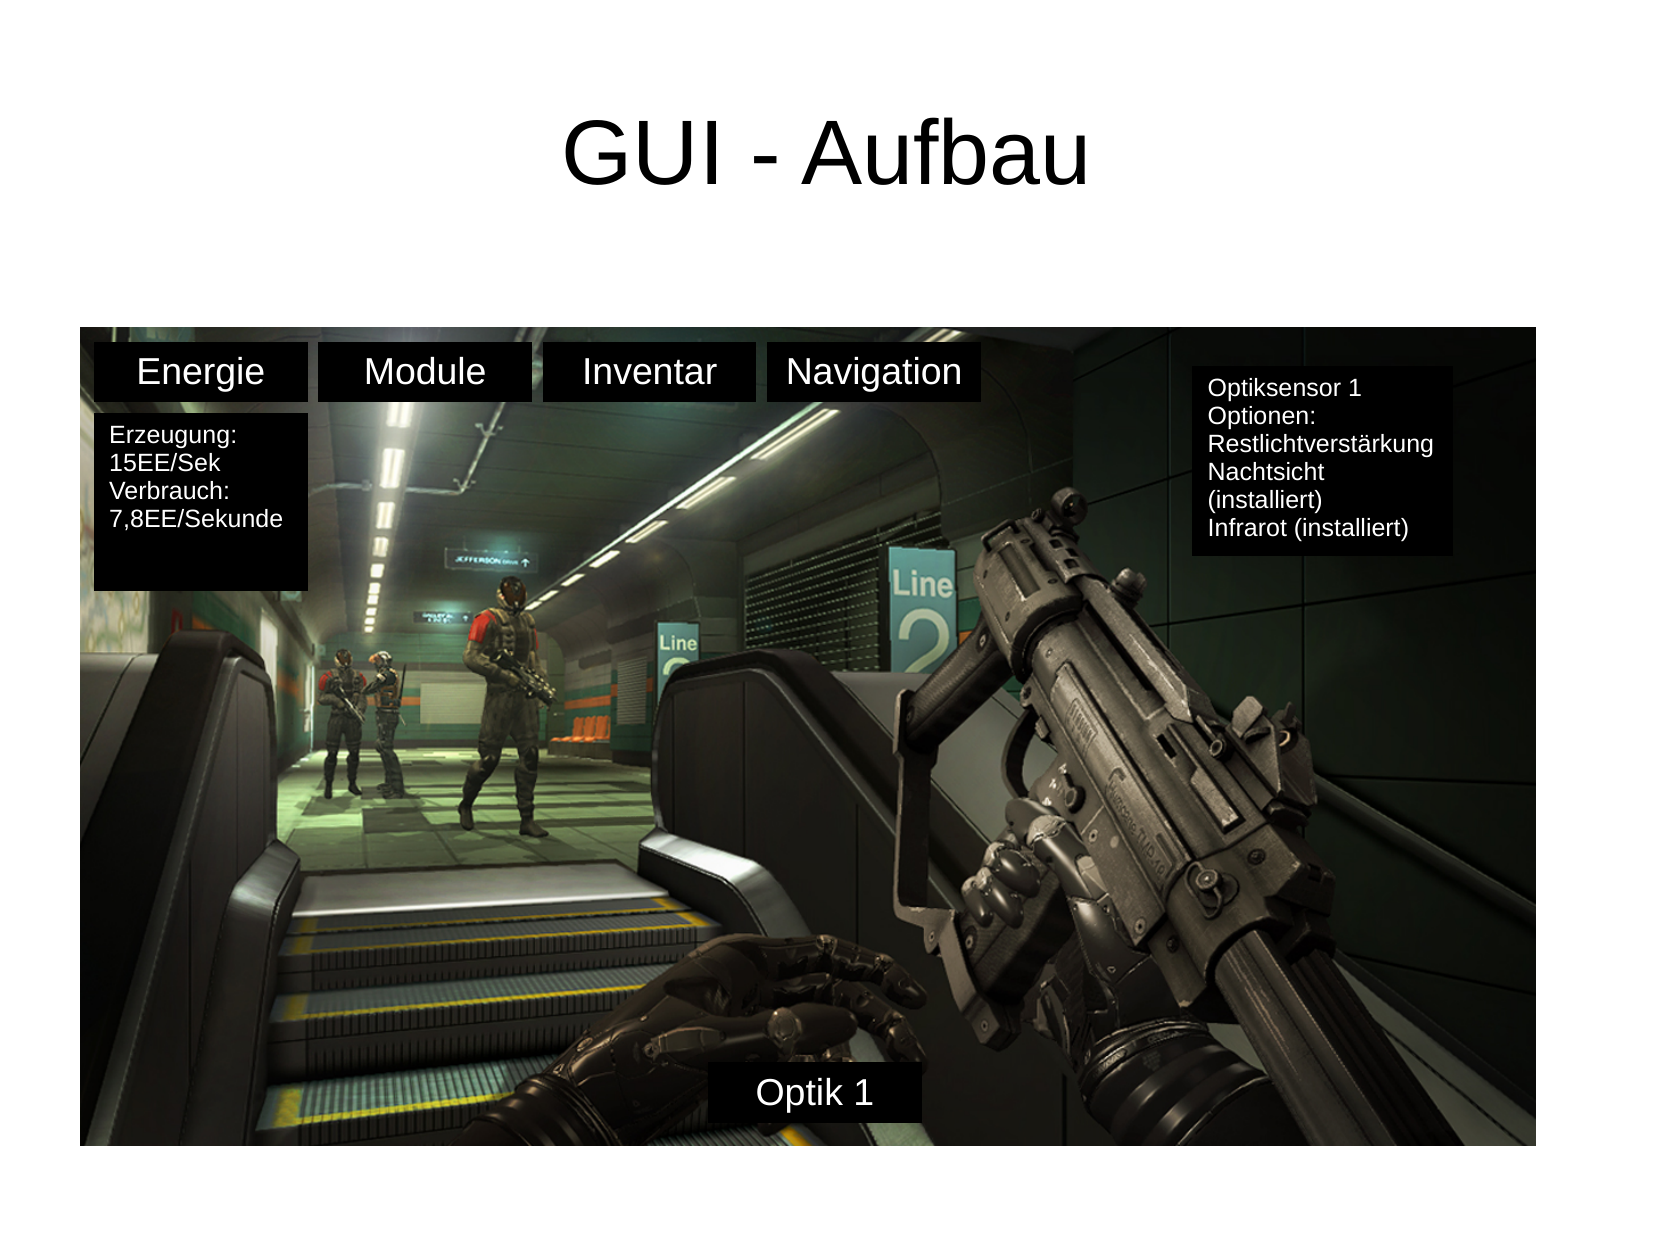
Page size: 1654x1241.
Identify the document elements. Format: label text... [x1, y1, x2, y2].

text_box Inventar [543, 342, 756, 402]
text_box Optik 1 [708, 1062, 922, 1123]
text_box Module [318, 342, 532, 402]
text_box Navigation [767, 342, 981, 402]
picture [80, 327, 1536, 1146]
title GUI - Aufbau [82, 49, 1571, 257]
text_box Optiksensor 1 Optionen: Restlichtverstärkung Nachtsicht (installiert) Infrarot (installiert) [1192, 366, 1453, 556]
text_box Energie [94, 342, 308, 402]
text_box Erzeugung: 15EE/Sek Verbrauch: 7,8EE/Sekunde [94, 413, 308, 591]
